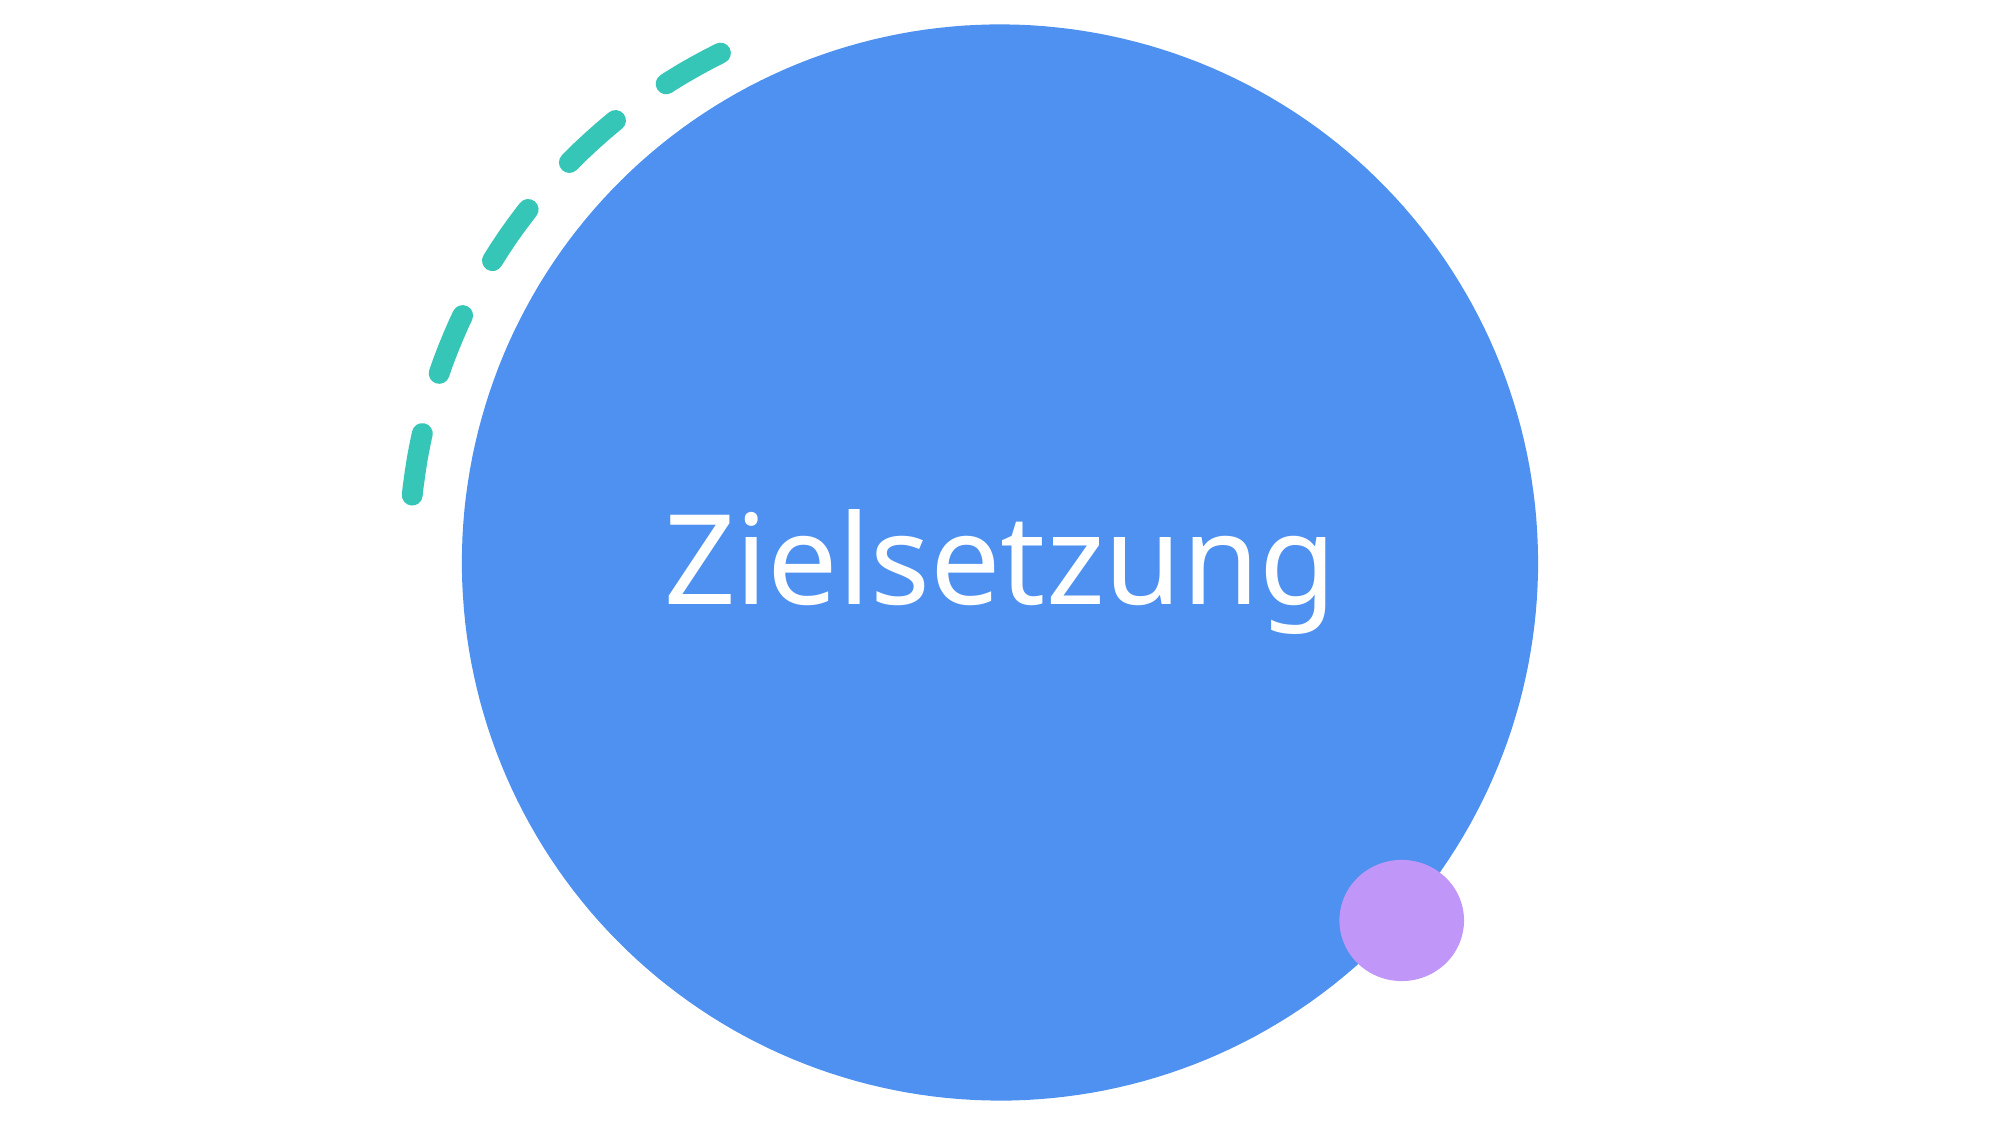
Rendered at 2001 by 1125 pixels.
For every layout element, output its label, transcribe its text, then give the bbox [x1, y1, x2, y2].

title Zielsetzung [544, 226, 1457, 639]
